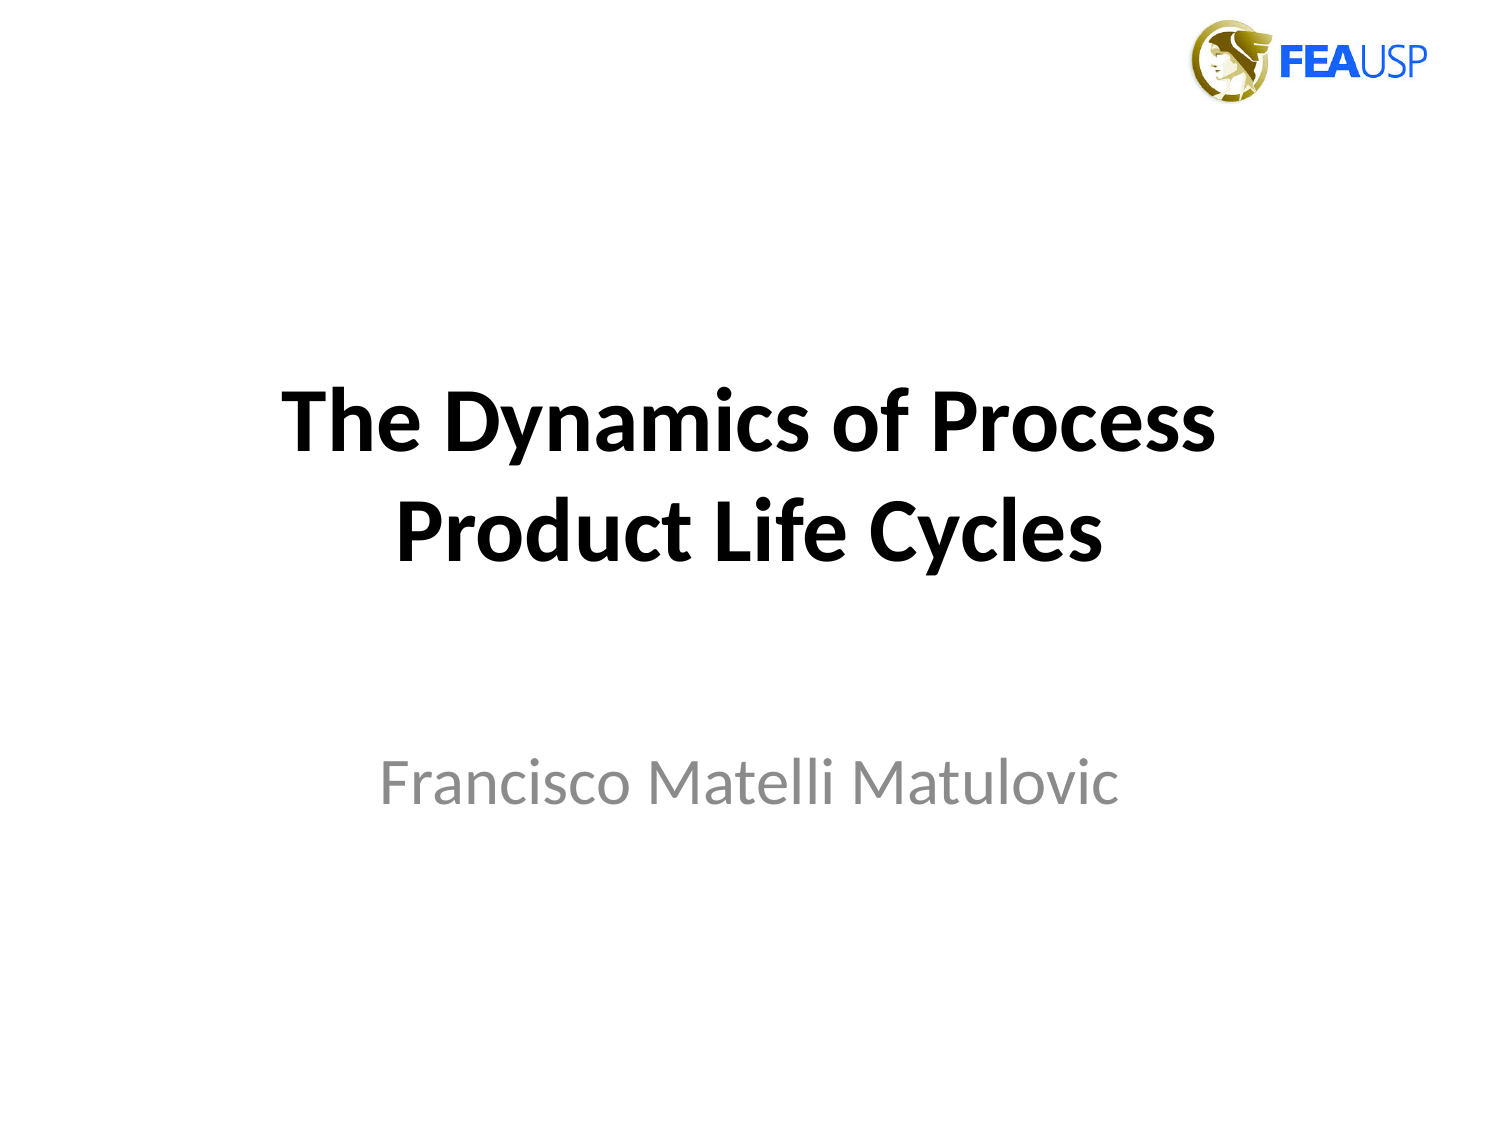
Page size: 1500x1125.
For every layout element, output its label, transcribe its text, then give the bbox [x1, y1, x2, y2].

picture [1187, 19, 1427, 105]
subtitle Francisco Matelli Matulovic [225, 637, 1275, 925]
title The Dynamics of Process Product Life Cycles [112, 349, 1388, 591]
